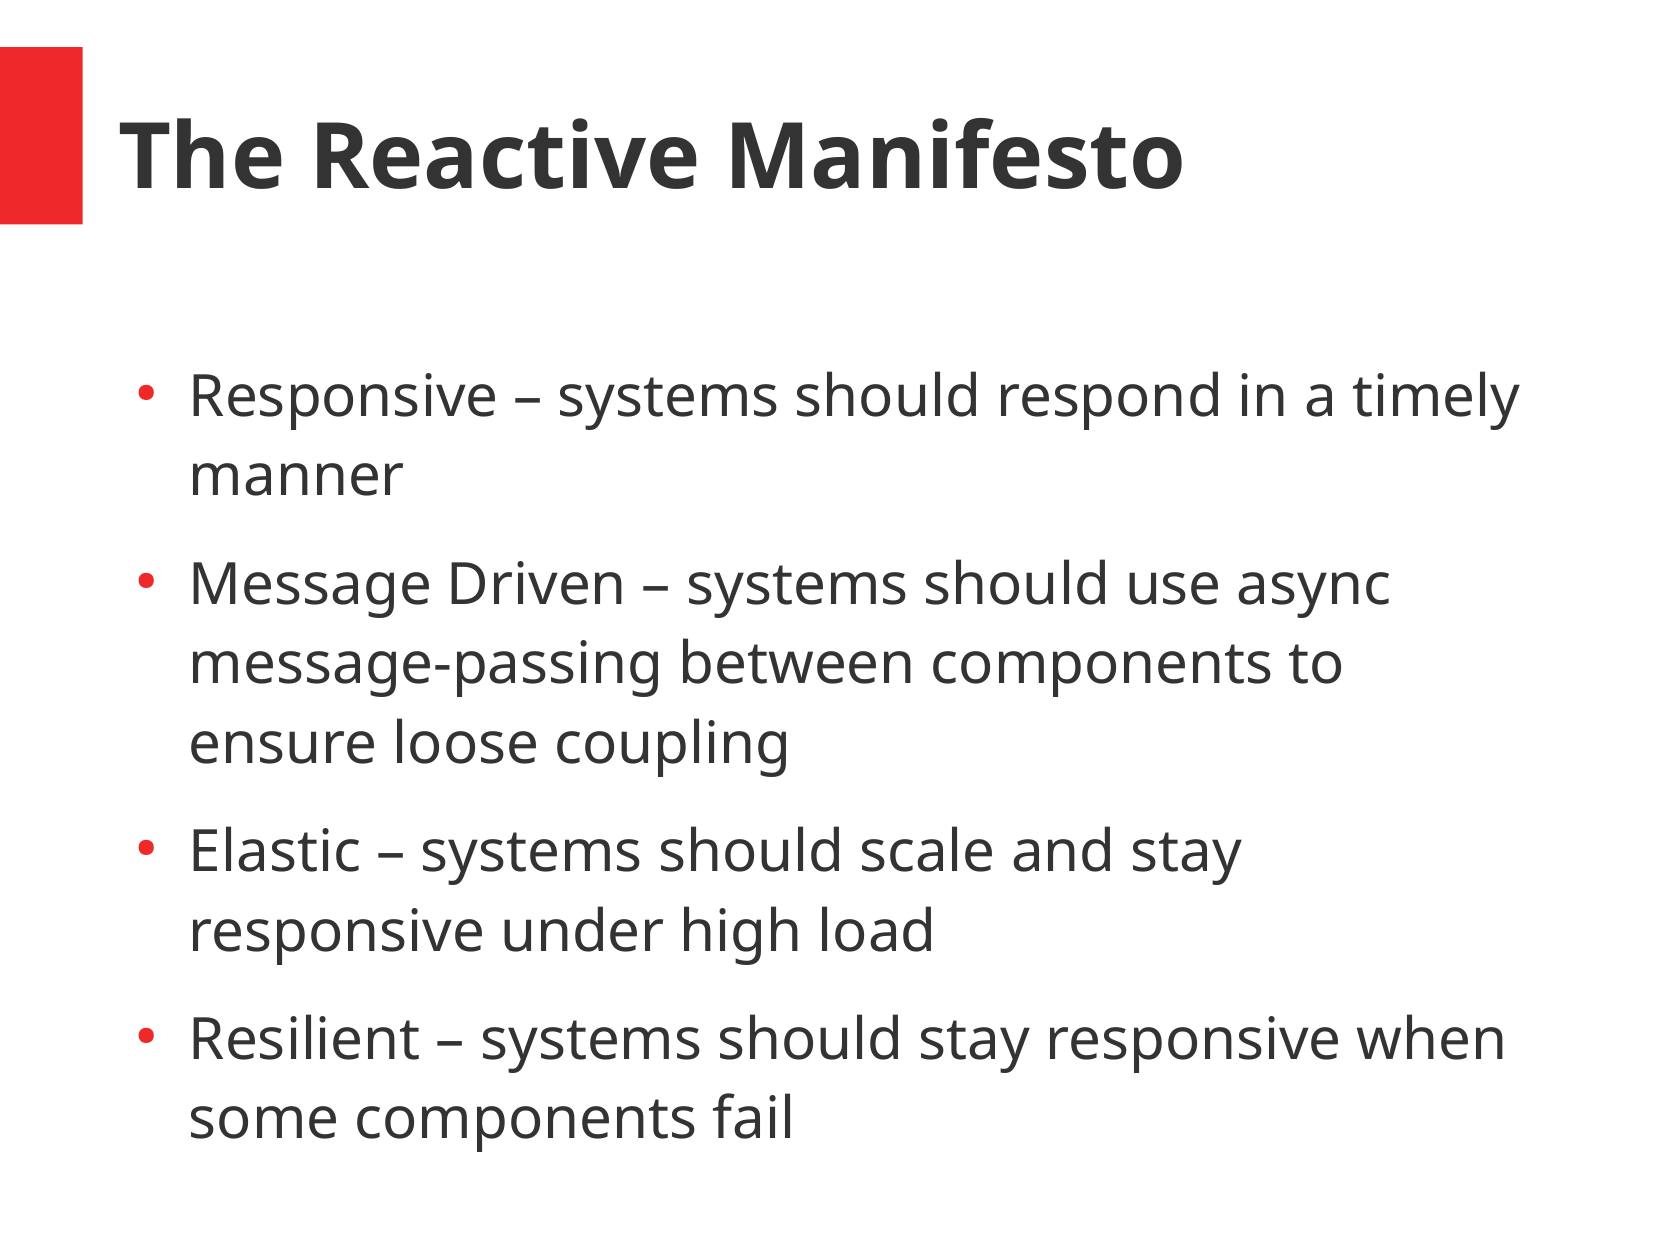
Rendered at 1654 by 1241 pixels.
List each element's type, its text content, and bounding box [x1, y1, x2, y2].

list Responsive – systems should respond in a timely manner Message Driven – systems should use async message-passing between components to ensure loose coupling Elastic – systems should scale and stay responsive under high load Resilient – systems should stay responsive when some components fail [118, 354, 1536, 1074]
title The Reactive Manifesto [118, 49, 1571, 257]
